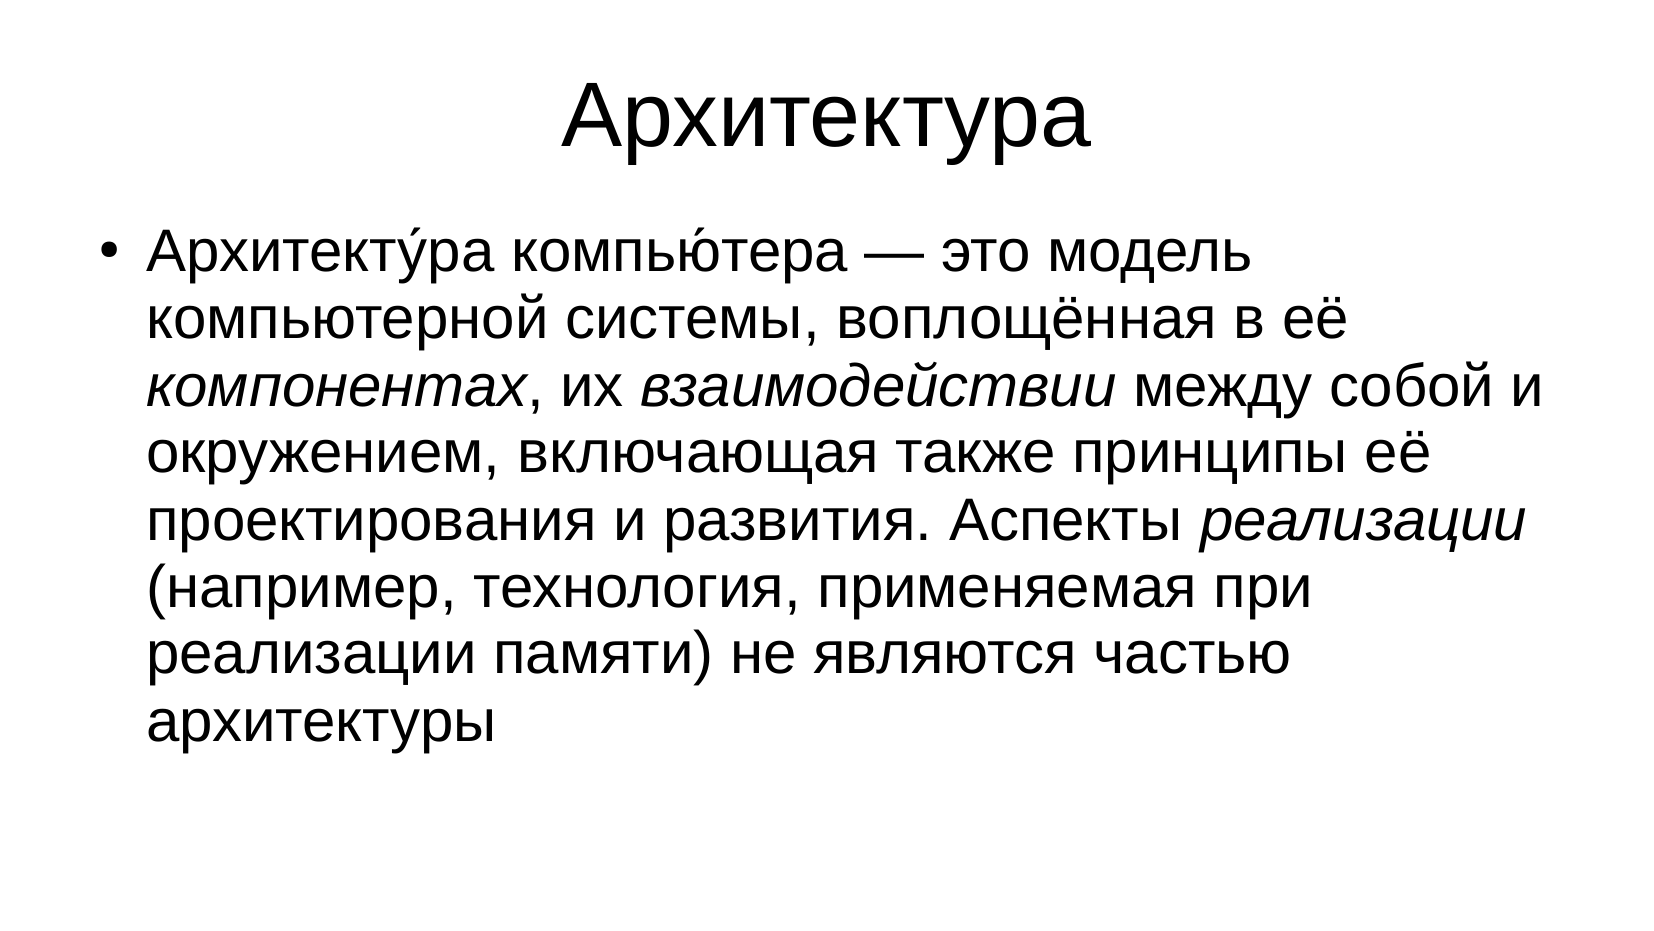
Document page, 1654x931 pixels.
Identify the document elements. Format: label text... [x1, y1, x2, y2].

title Архитектура [82, 37, 1571, 193]
list Архитекту́ра компью́тера — это модель компьютерной системы, воплощённая в её компонентах, их взаимодействии между собой и окружением, включающая также принципы её проектирования и развития. Аспекты реализации (например, технология, применяемая при реализации памяти) не являются частью архитектуры [82, 217, 1571, 758]
